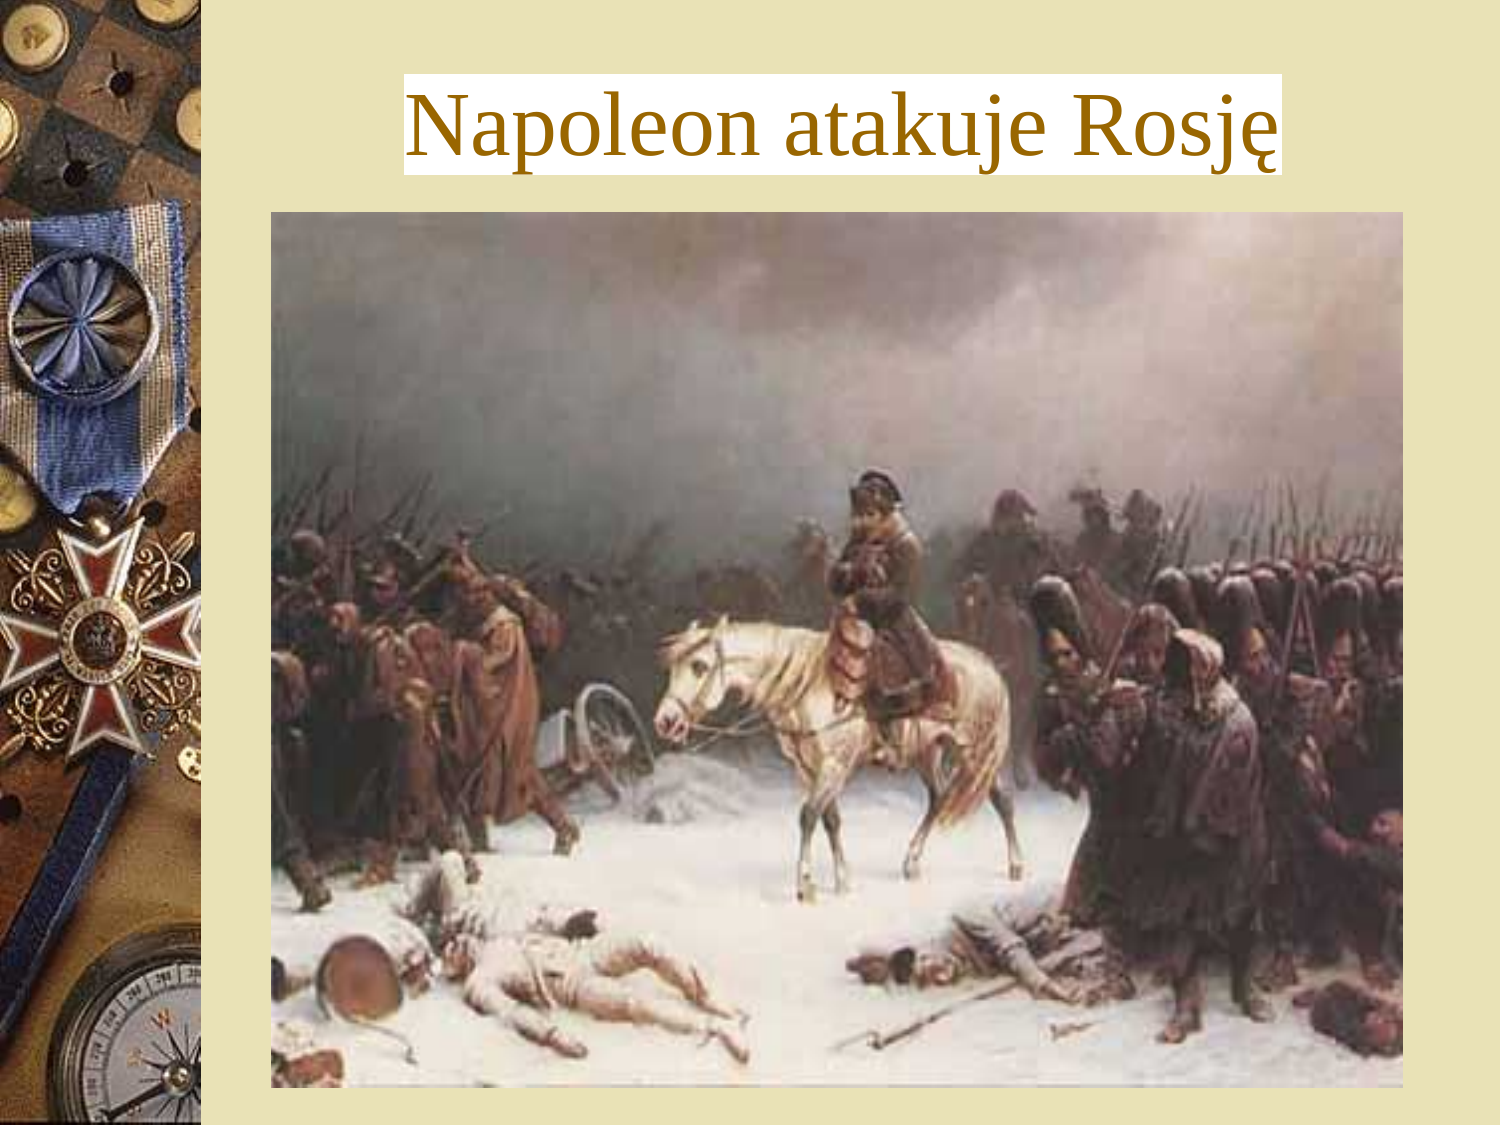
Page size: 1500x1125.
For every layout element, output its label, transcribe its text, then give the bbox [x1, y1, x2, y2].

picture [271, 212, 1403, 1088]
picture [0, 0, 201, 1125]
title Napoleon atakuje Rosję [224, 25, 1462, 213]
